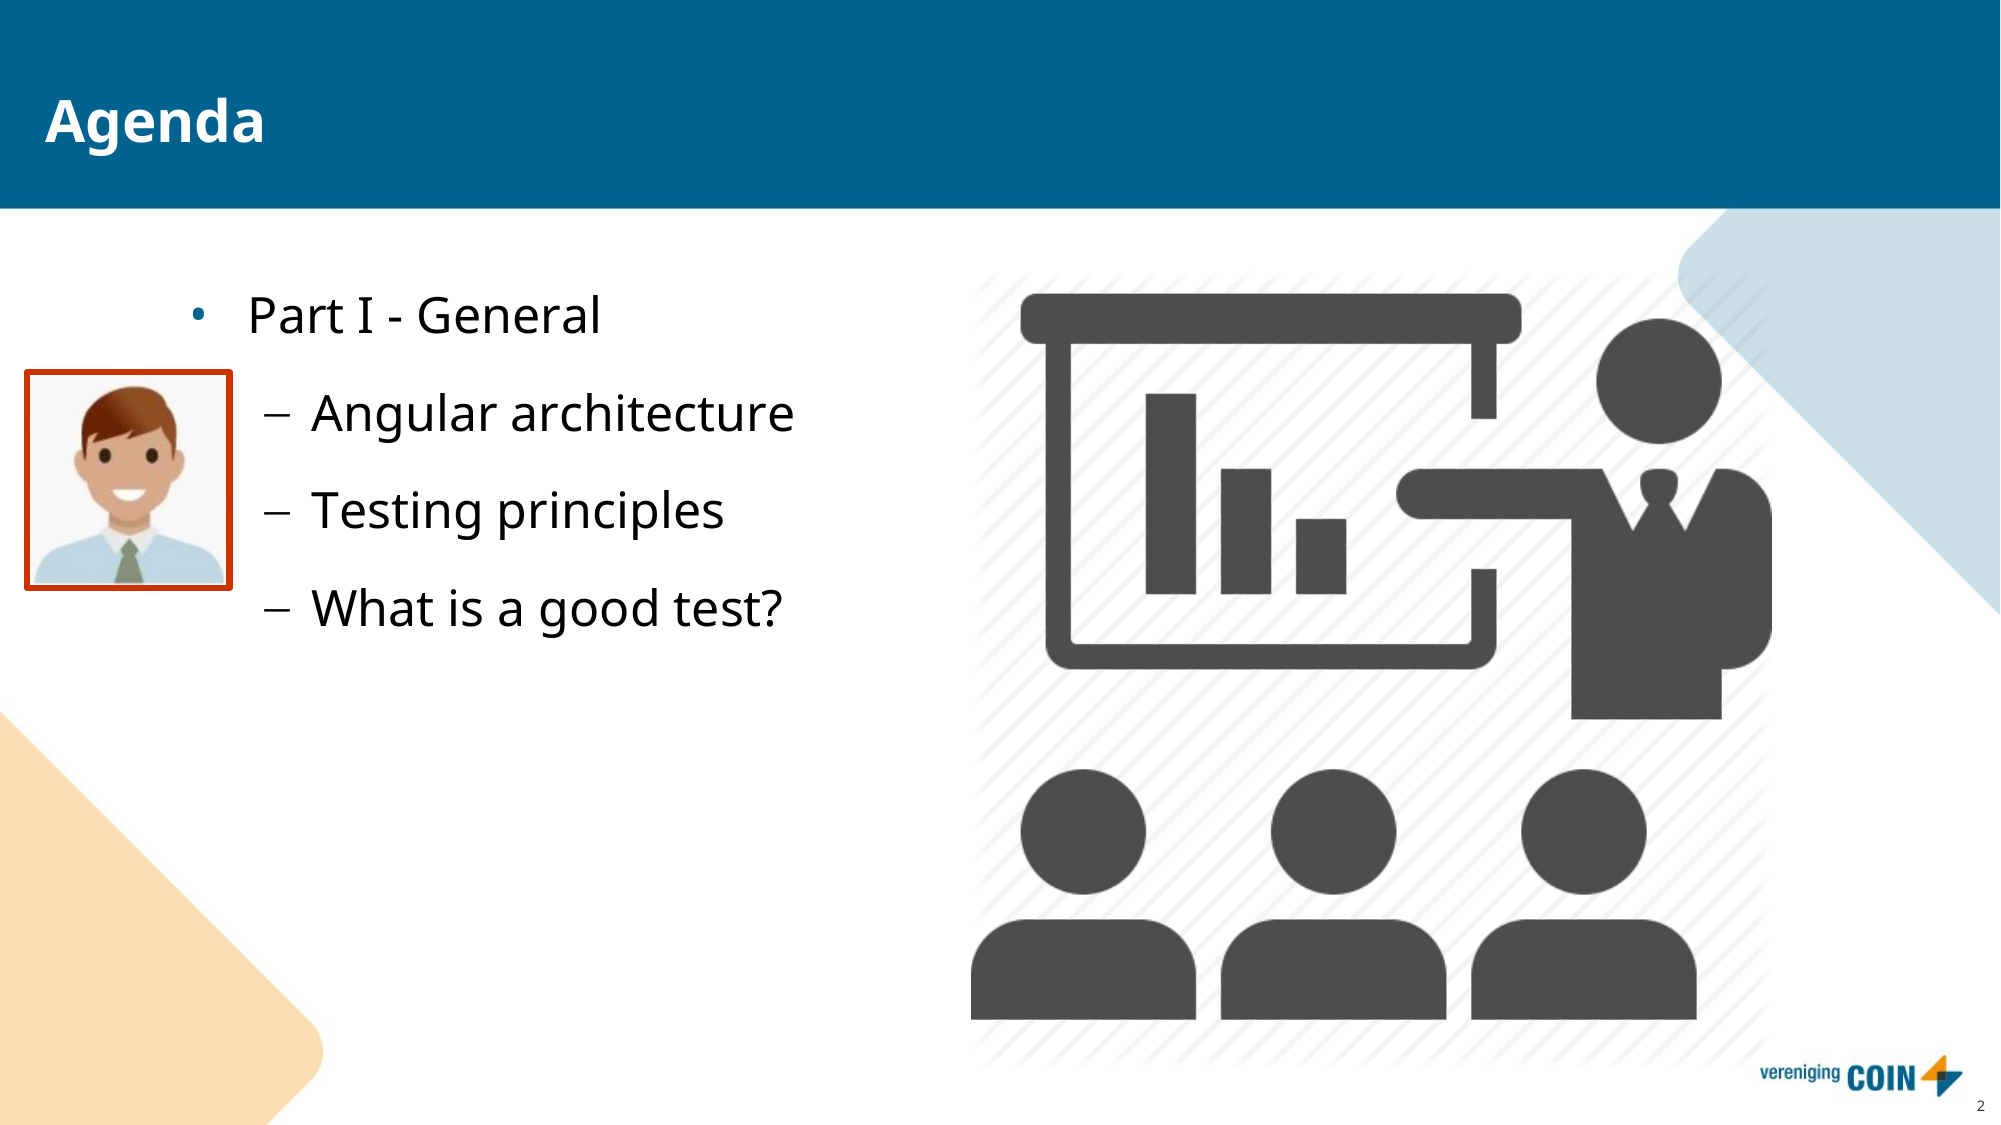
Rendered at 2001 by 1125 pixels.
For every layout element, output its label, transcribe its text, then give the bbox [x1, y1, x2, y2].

picture [0, 208, 2001, 1125]
text_box Part I - General Angular architecture Testing principles What is a good test? [174, 246, 1840, 1015]
text_box Agenda [30, 31, 1969, 162]
